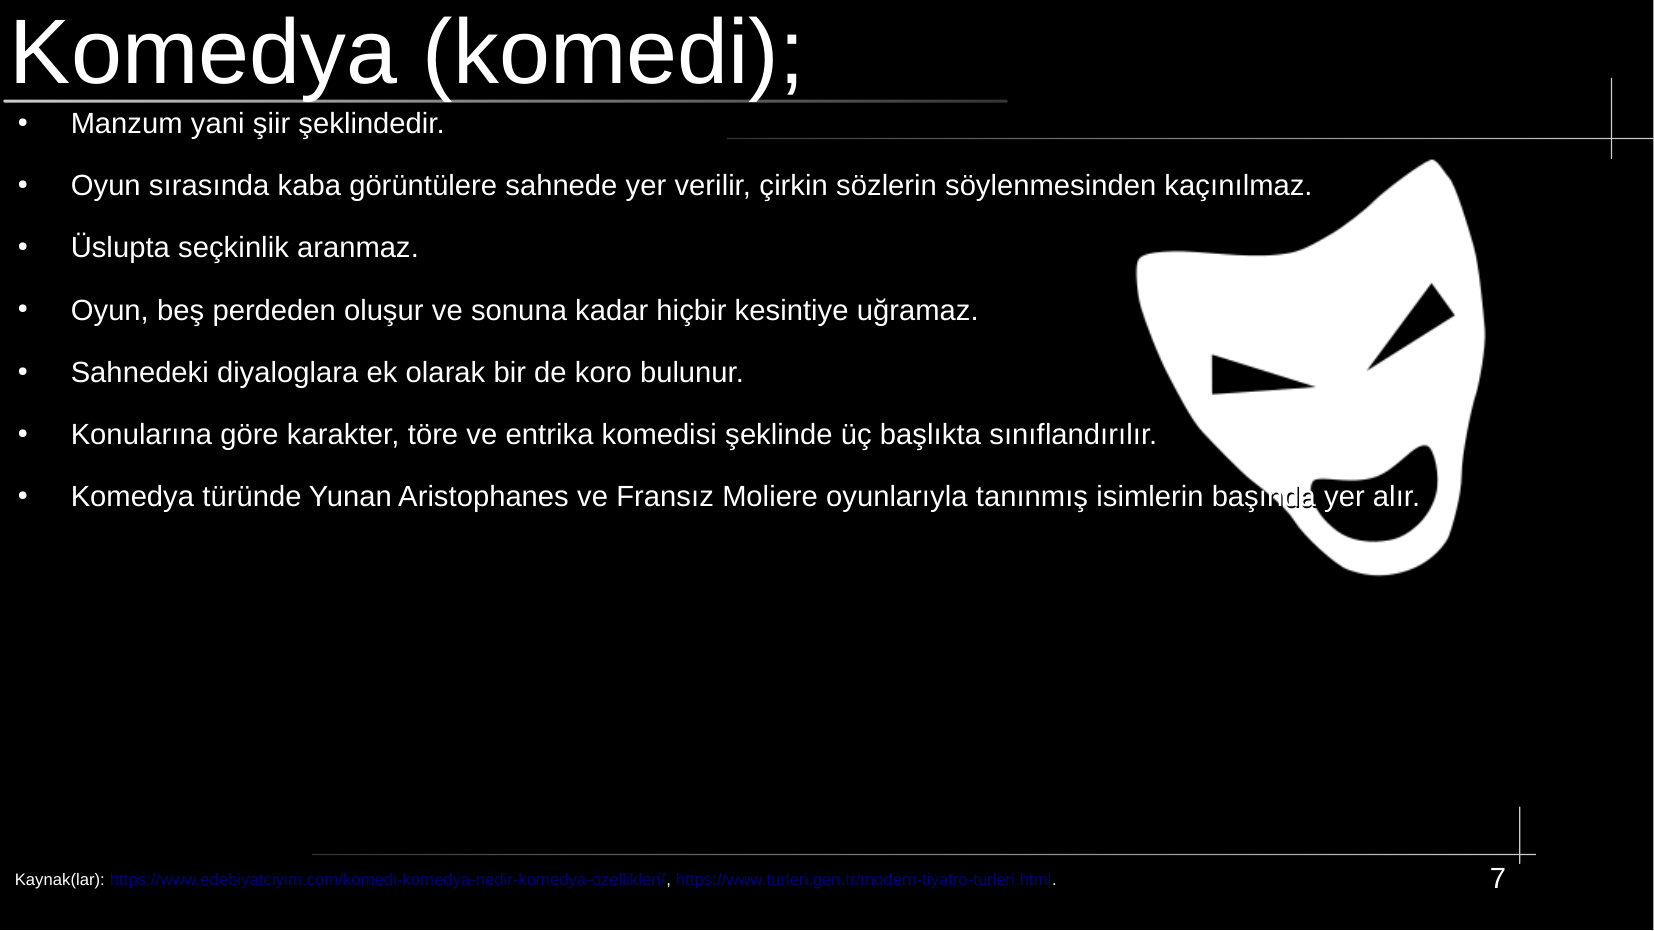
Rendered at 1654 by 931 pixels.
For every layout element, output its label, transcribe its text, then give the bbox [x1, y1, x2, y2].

title Komedya (komedi); [10, 0, 1576, 103]
list Manzum yani şiir şeklindedir. Oyun sırasında kaba görüntülere sahnede yer verilir, çirkin sözlerin söylenmesinden kaçınılmaz. Üslupta seçkinlik aranmaz. Oyun, beş perdeden oluşur ve sonuna kadar hiçbir kesintiye uğramaz. Sahnedeki diyaloglara ek olarak bir de koro bulunur. Konularına göre karakter, töre ve entrika komedisi şeklinde üç başlıkta sınıflandırılır. Komedya türünde Yunan Aristophanes ve Fransız Moliere oyunlarıyla tanınmış isimlerin başında yer alır. [0, 106, 1654, 857]
text_box Kaynak(lar): https://www.edebiyatciyim.com/komedi-komedya-nedir-komedya-ozellikleri/, https://www.turleri.gen.tr/modern-tiyatro-turleri.html. [0, 862, 1654, 931]
